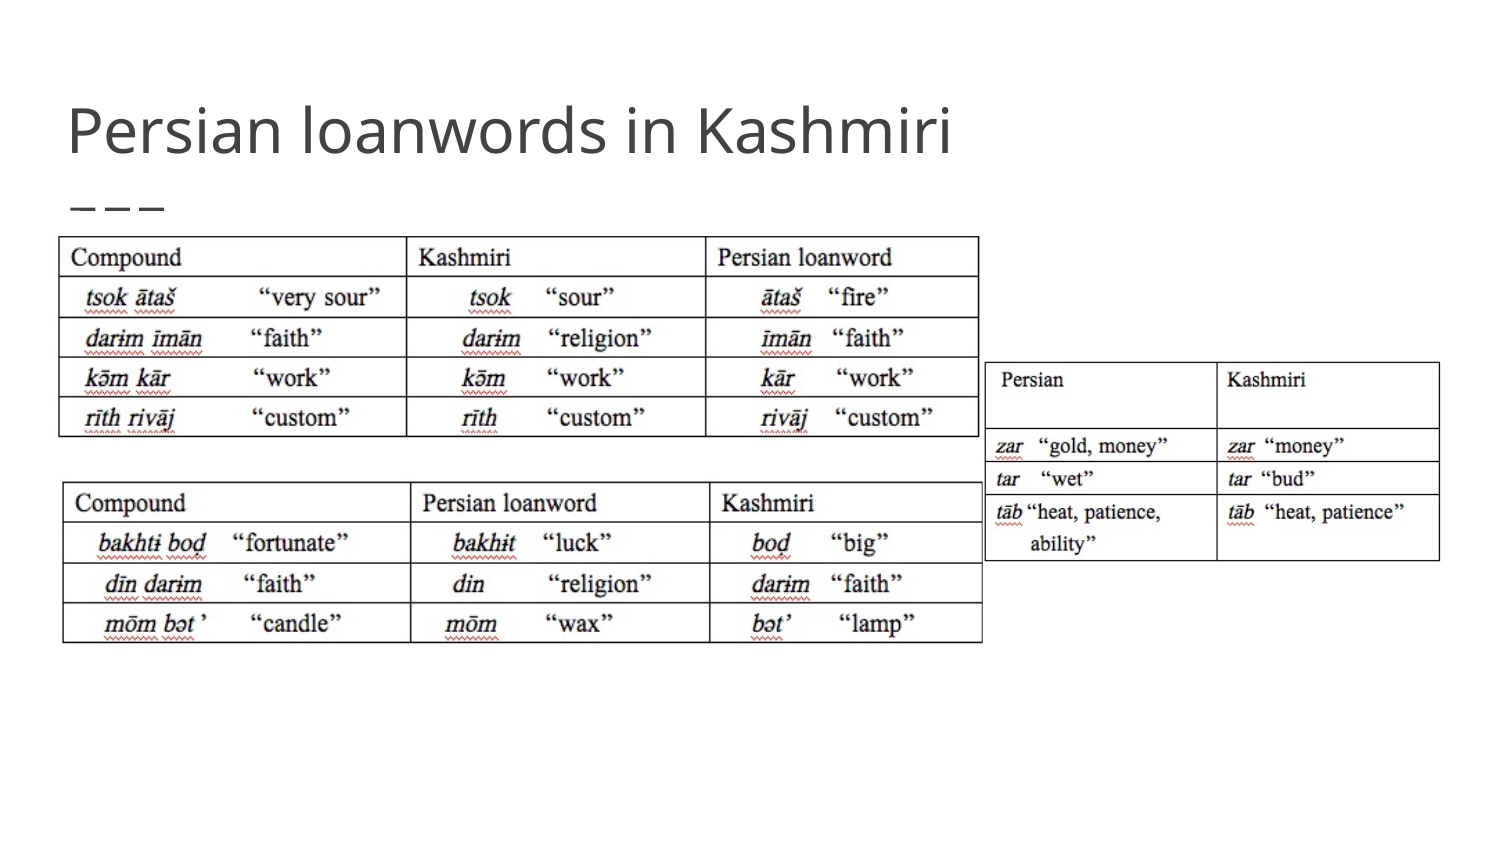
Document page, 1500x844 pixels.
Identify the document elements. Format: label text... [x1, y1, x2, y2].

picture [51, 236, 1445, 651]
title Persian loanwords in Kashmiri [51, 61, 1449, 182]
